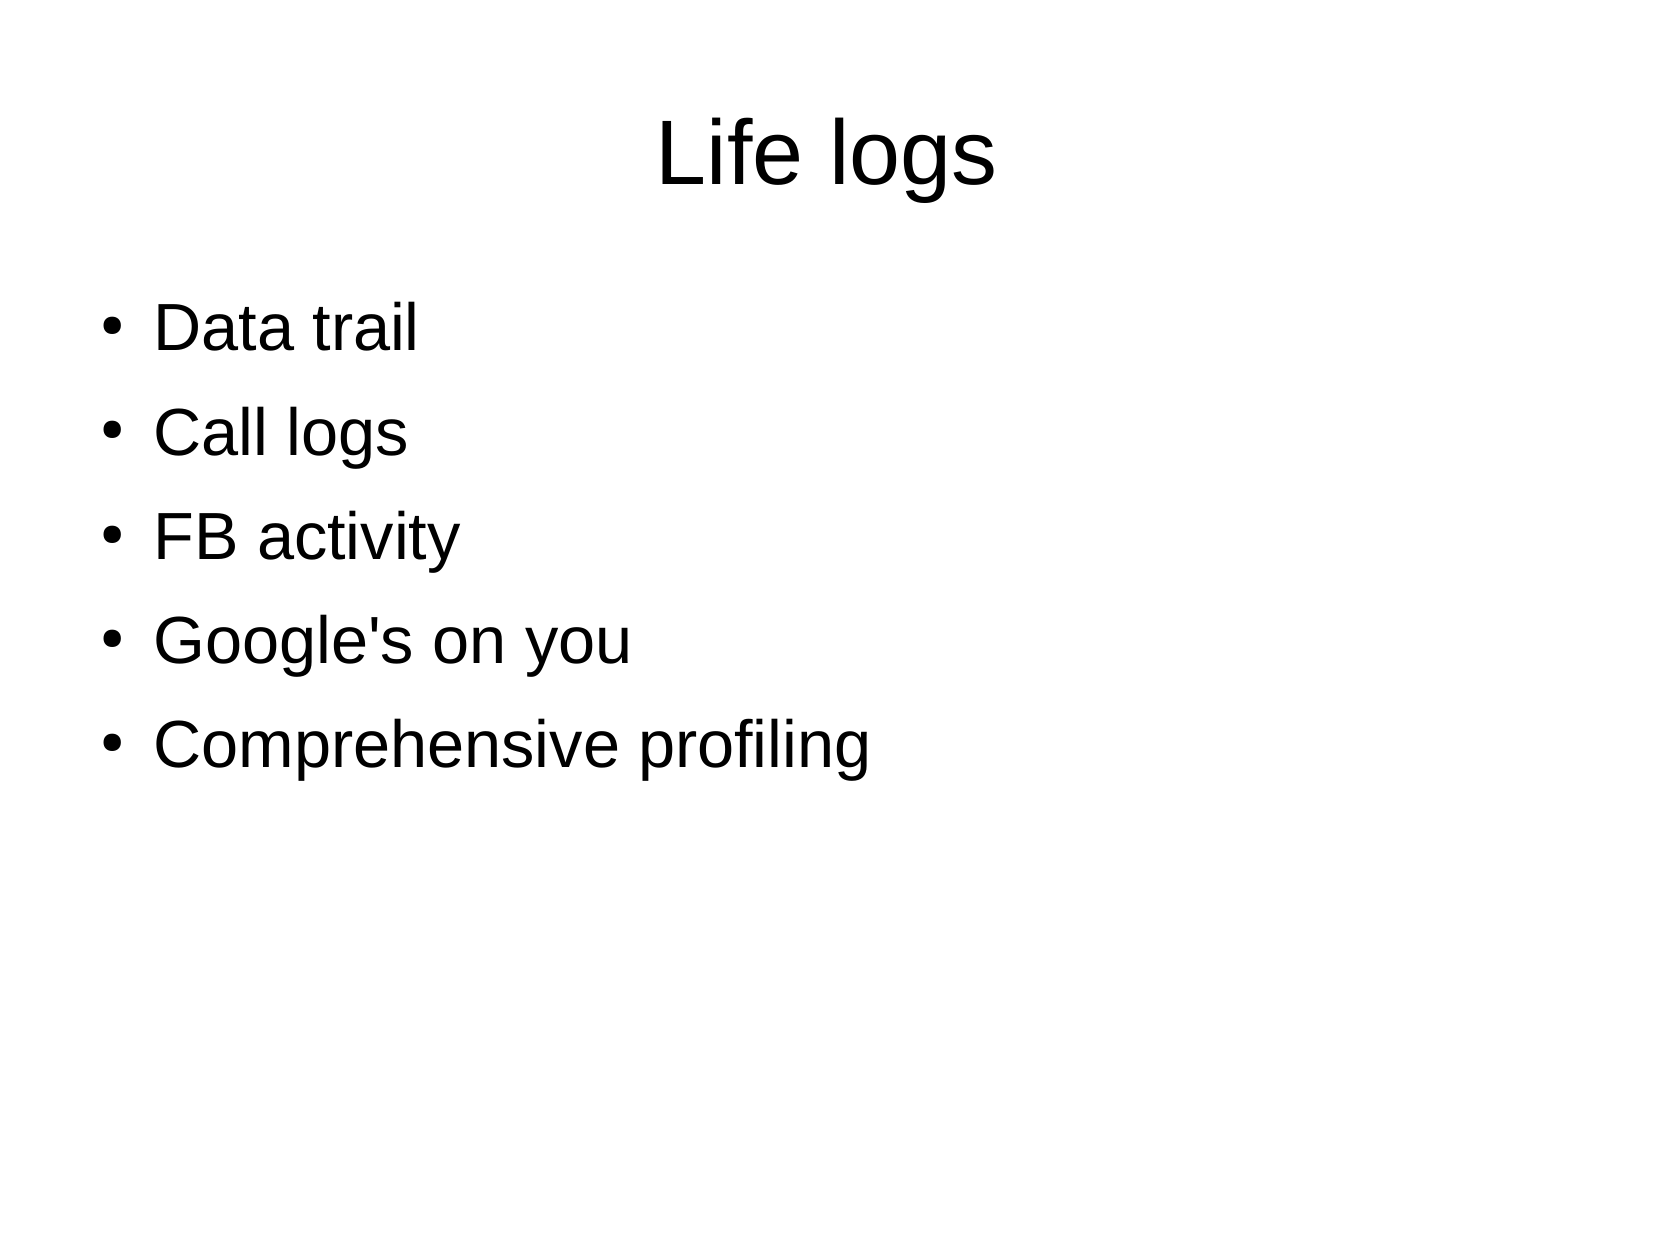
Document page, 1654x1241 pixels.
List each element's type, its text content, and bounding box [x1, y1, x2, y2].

title Life logs [82, 49, 1571, 257]
list Data trail Call logs FB activity Google's on you Comprehensive profiling [82, 290, 1538, 1010]
